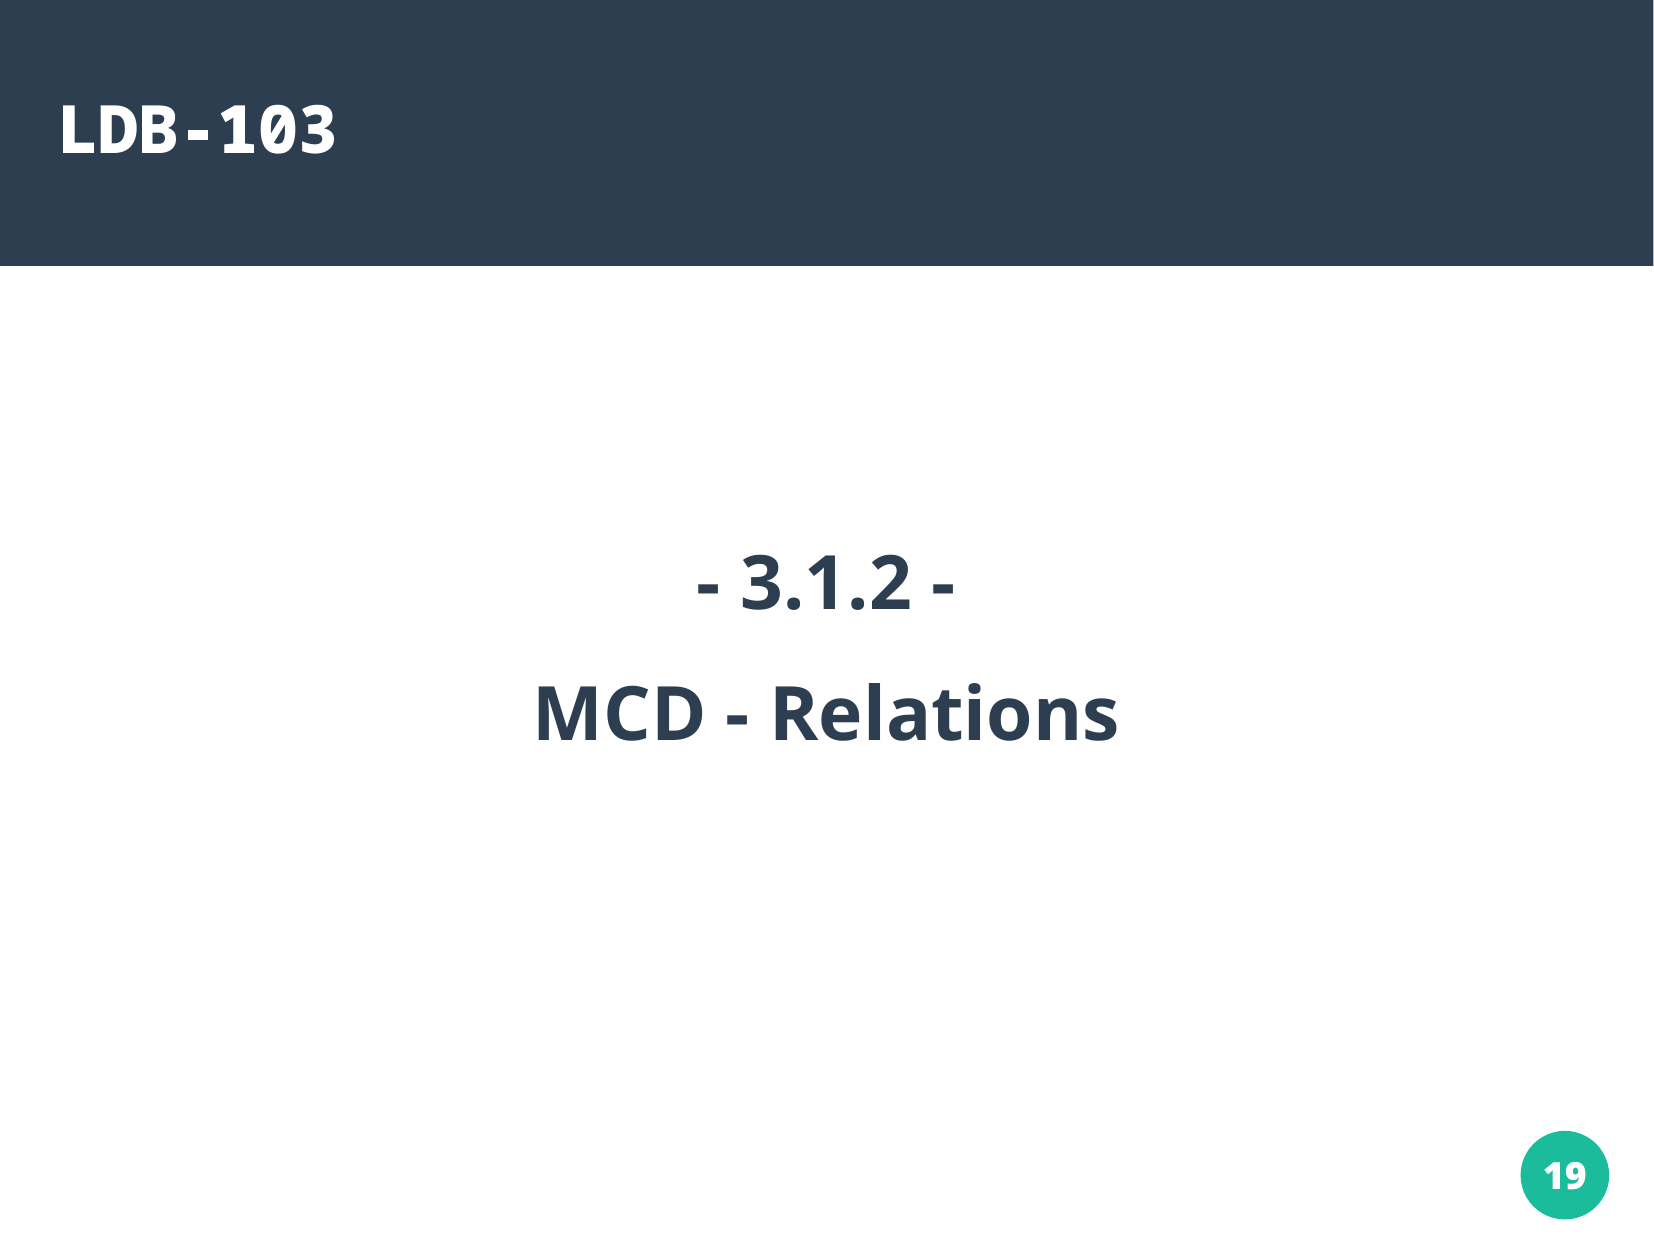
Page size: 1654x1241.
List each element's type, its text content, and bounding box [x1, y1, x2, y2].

list - 3.1.2 - MCD - Relations [0, 265, 1653, 1181]
title LDB-103 [58, 49, 1595, 207]
